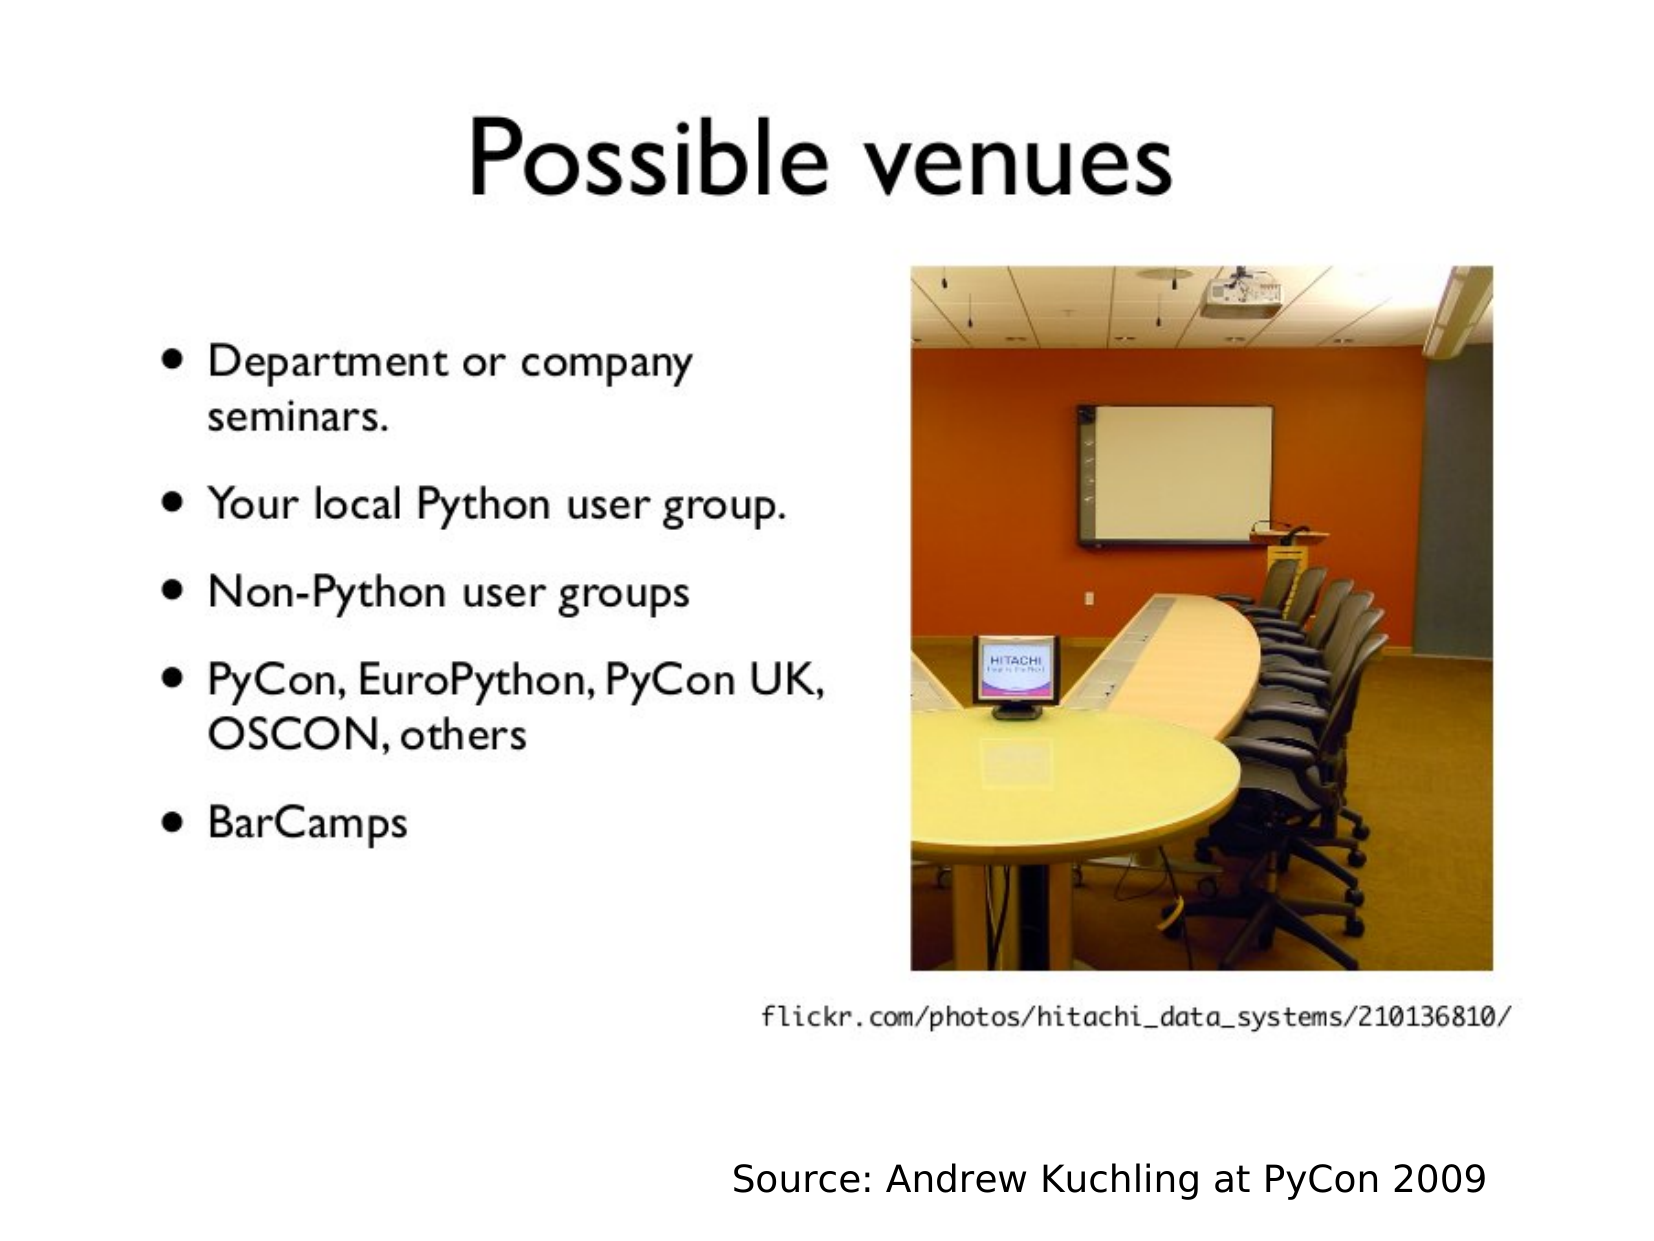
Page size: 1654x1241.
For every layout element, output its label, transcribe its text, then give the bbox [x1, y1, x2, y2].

text_box Source: Andrew Kuchling at PyCon 2009 [717, 1150, 1504, 1209]
picture [103, 74, 1543, 1094]
